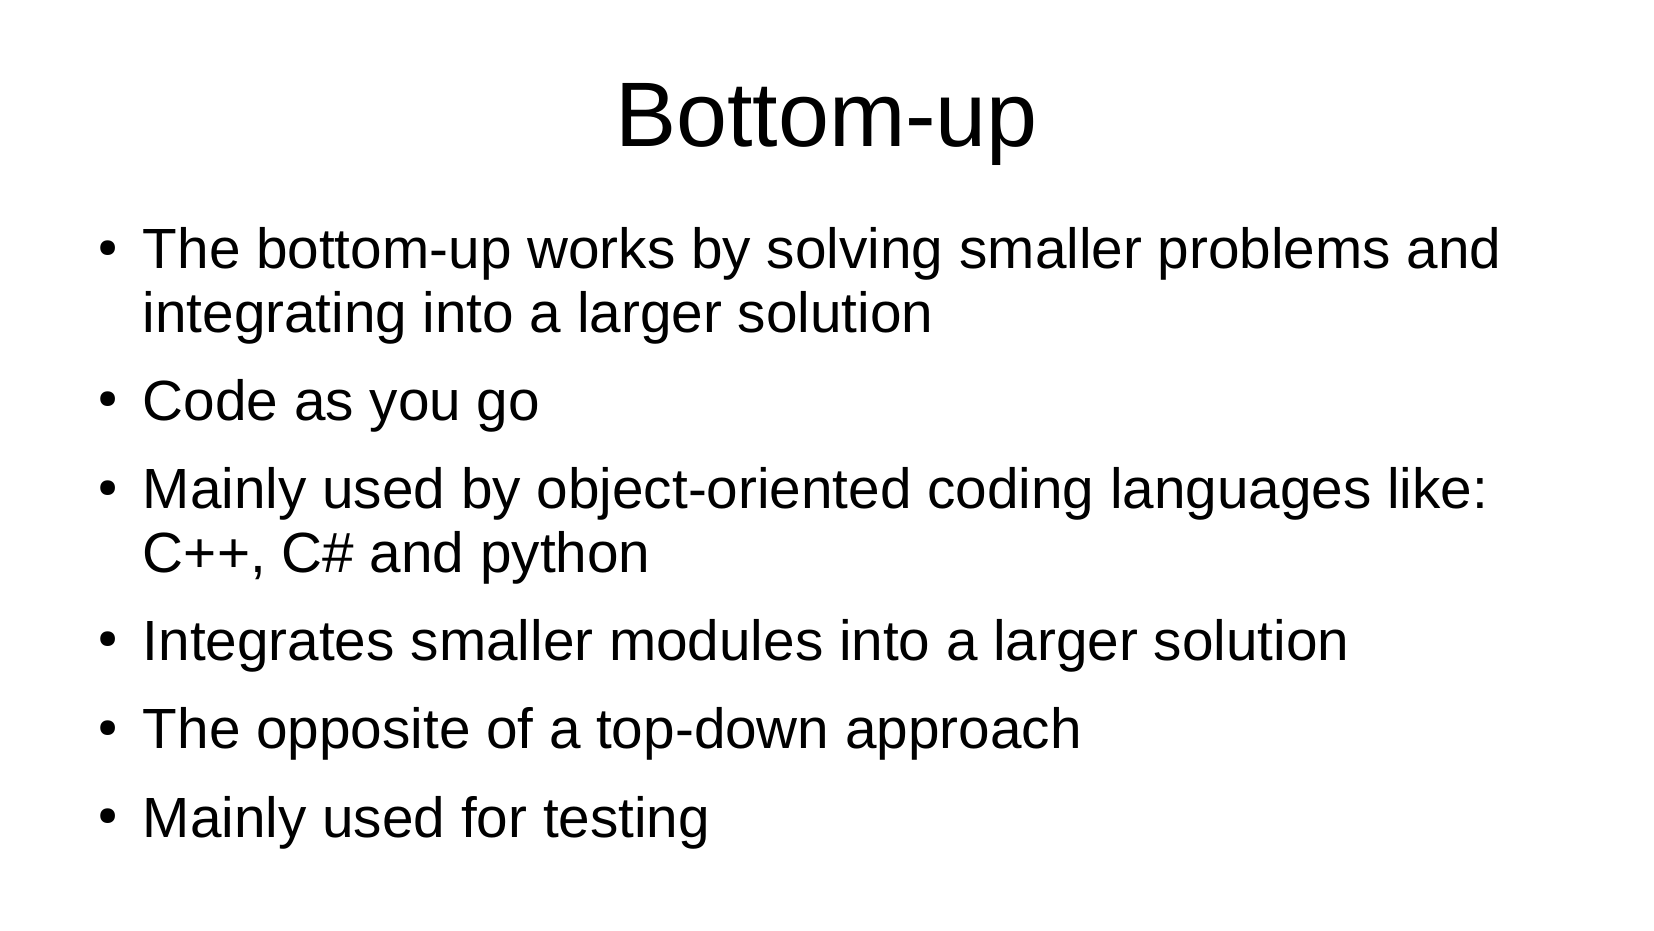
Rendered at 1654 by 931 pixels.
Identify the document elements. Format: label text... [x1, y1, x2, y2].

list The bottom-up works by solving smaller problems and integrating into a larger solution Code as you go Mainly used by object-oriented coding languages like: C++, C# and python Integrates smaller modules into a larger solution The opposite of a top-down approach Mainly used for testing [82, 217, 1571, 857]
title Bottom-up [82, 37, 1571, 193]
